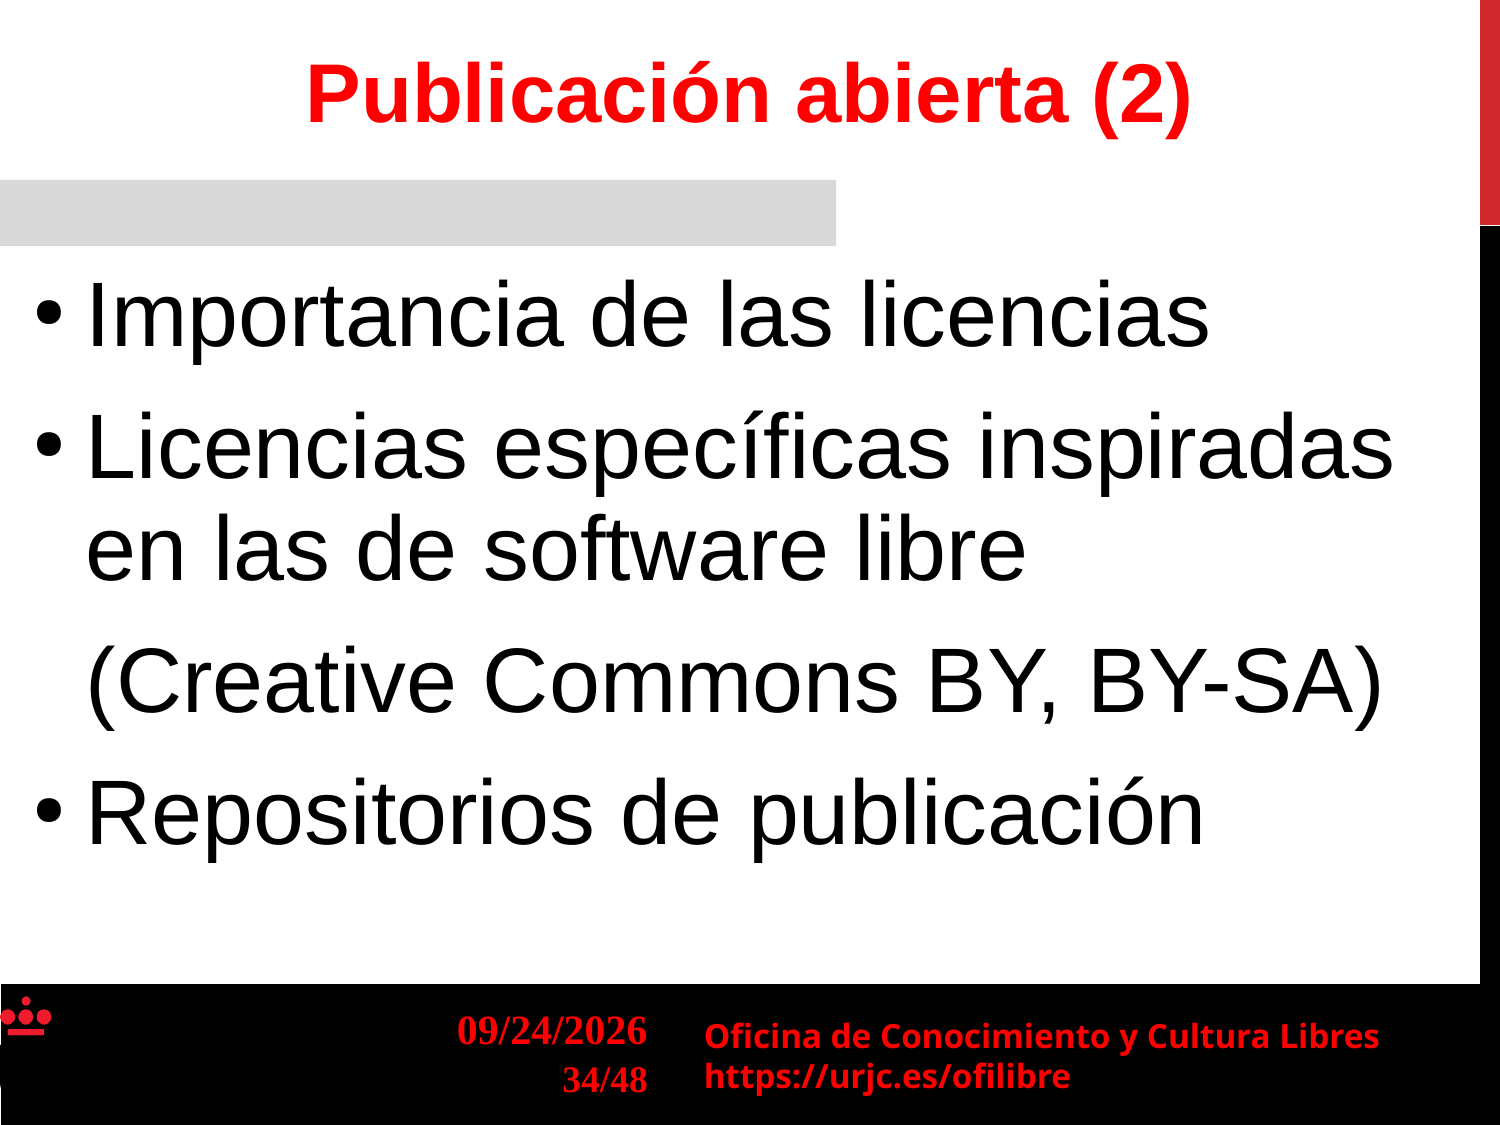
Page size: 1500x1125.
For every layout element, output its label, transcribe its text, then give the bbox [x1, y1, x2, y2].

title Publicación abierta (2) [75, 15, 1425, 172]
list Importancia de las licencias Licencias específicas inspiradas en las de software libre (Creative Commons BY, BY-SA) Repositorios de publicación [15, 263, 1486, 931]
